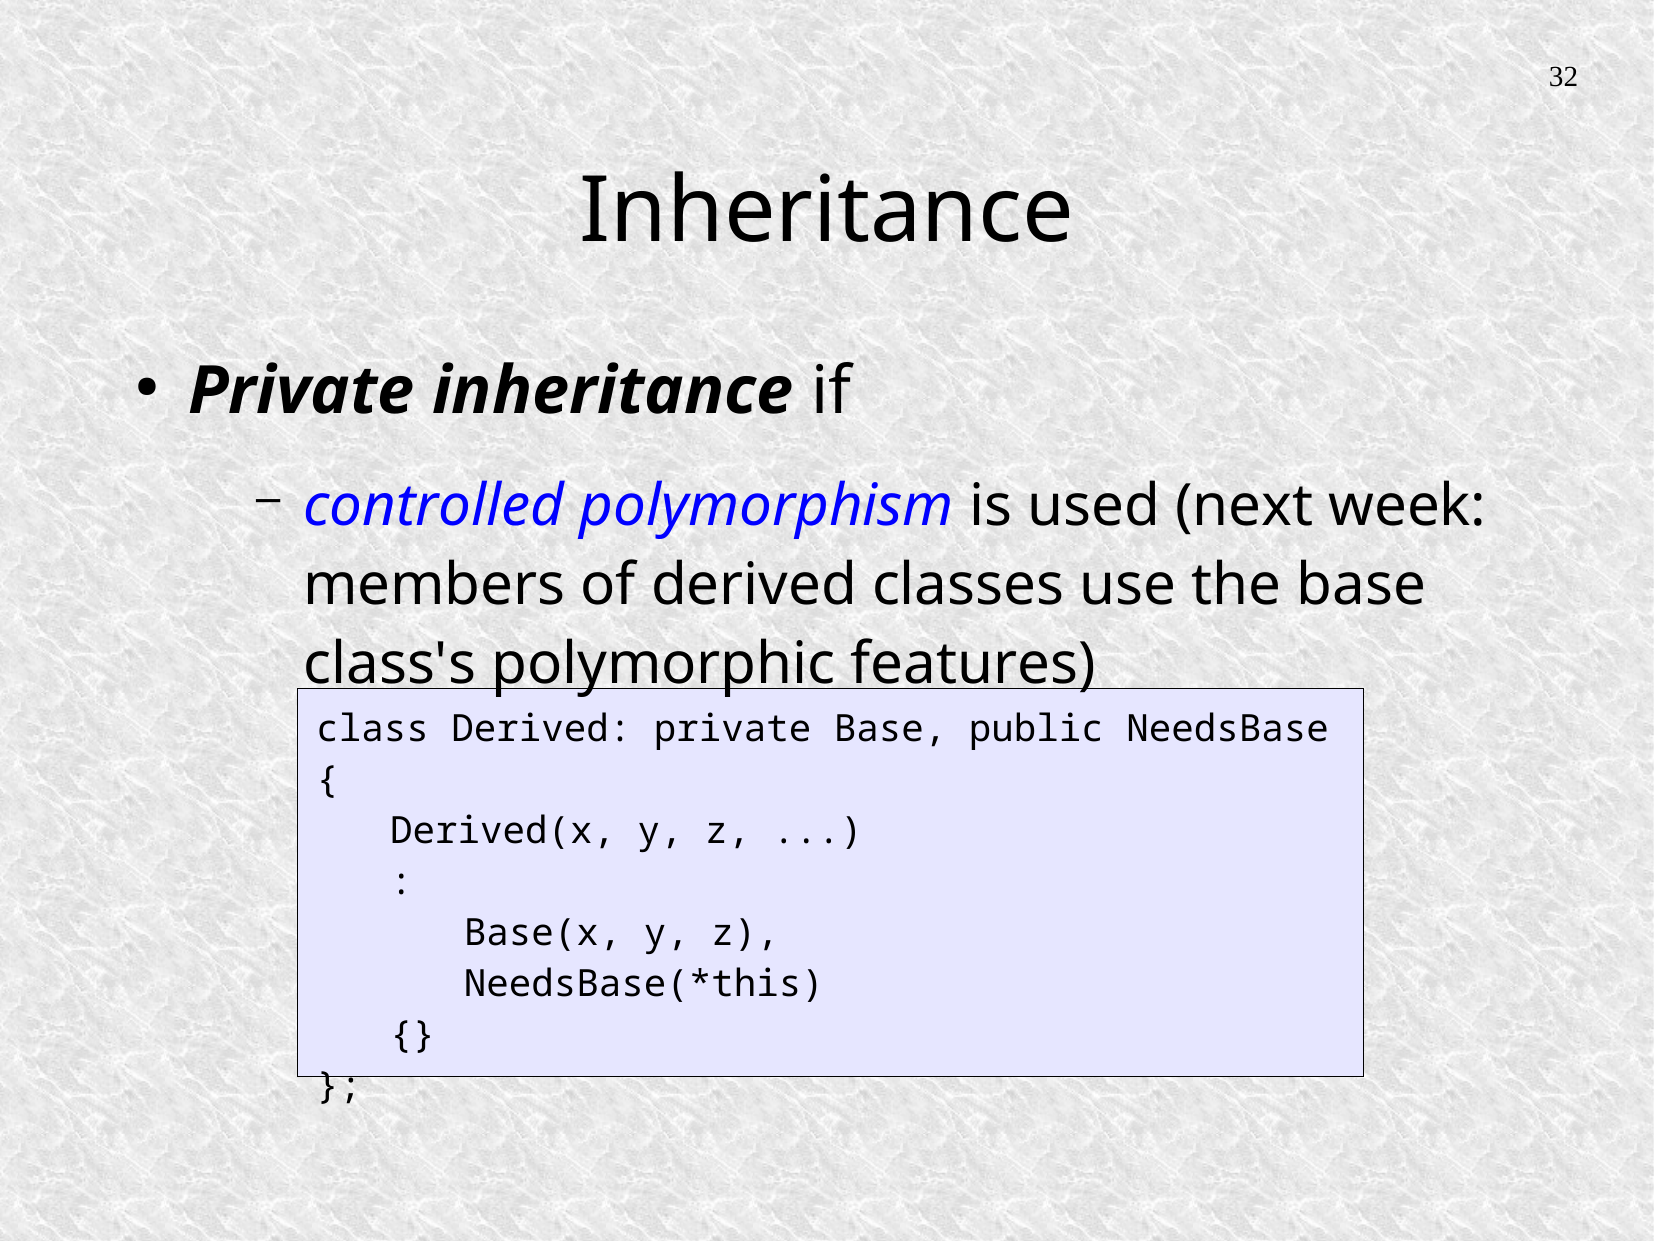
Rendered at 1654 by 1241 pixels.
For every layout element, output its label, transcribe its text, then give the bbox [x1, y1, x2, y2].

title Inheritance [121, 102, 1534, 311]
picture [0, 0, 1654, 1241]
list Private inheritance if controlled polymorphism is used (next week: members of derived classes use the base class's polymorphic features) [117, 342, 1530, 1124]
text_box class Derived: private Base, public NeedsBase { Derived(x, y, z, ...) : Base(x, y, z), NeedsBase(*this) {} }; [316, 701, 1563, 1137]
